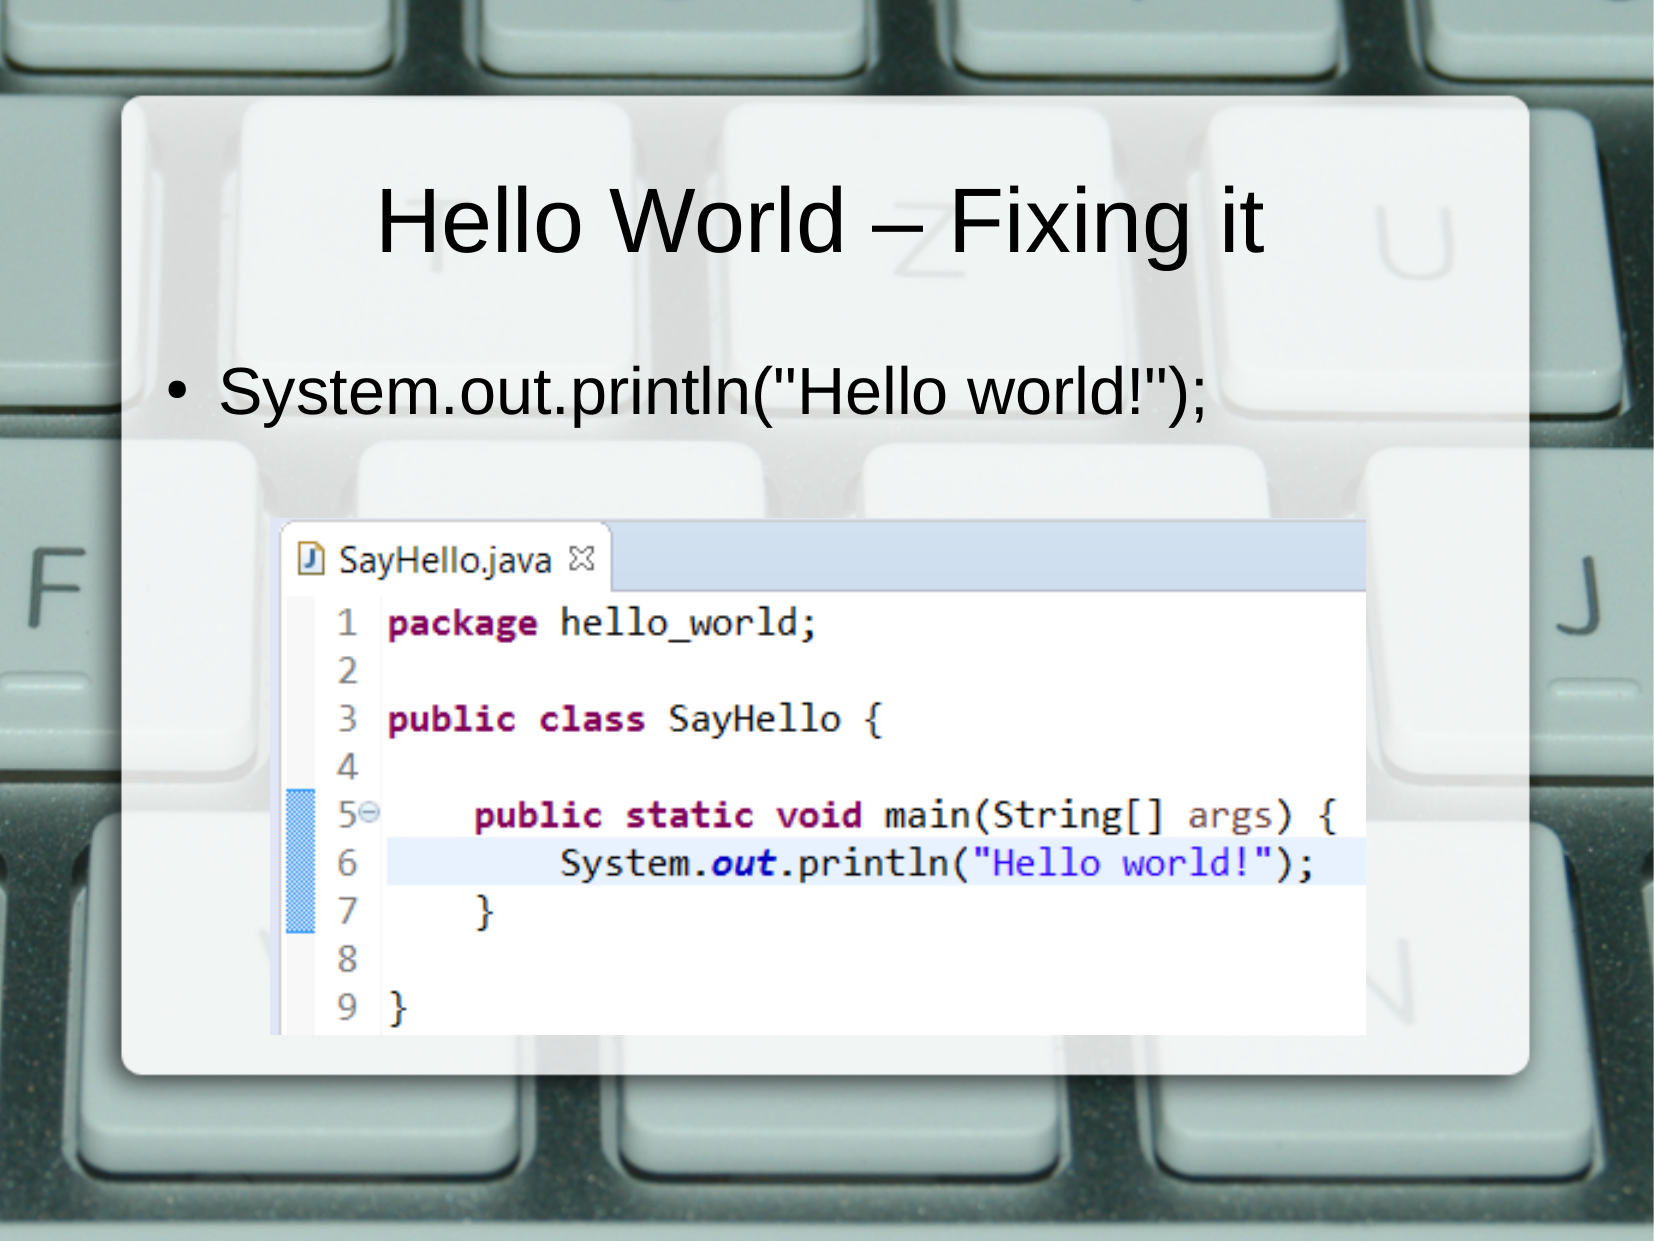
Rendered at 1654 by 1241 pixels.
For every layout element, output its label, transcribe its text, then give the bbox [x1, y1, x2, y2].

list System.out.println("Hello world!"); [147, 354, 1506, 1063]
title Hello World – Fixing it [135, 117, 1506, 325]
picture [0, 0, 1654, 1241]
